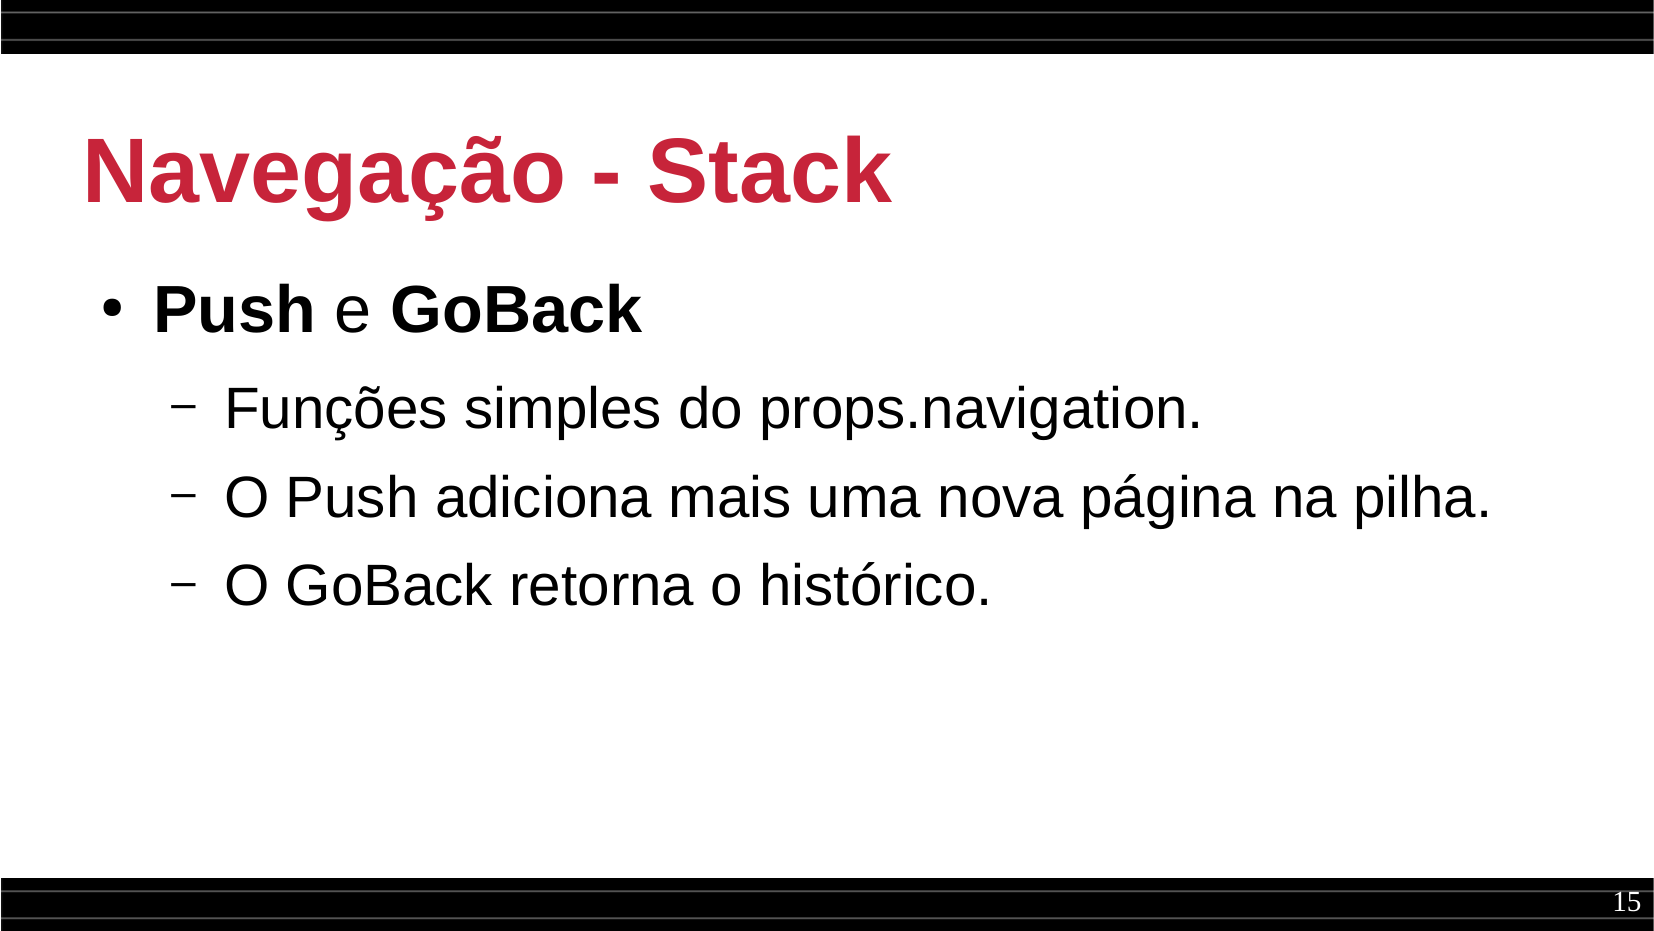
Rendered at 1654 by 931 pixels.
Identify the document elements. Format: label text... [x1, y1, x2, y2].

picture [1, 878, 1654, 931]
picture [1, 0, 1654, 54]
title Navegação - Stack [82, 92, 1571, 249]
list Push e GoBack Funções simples do props.navigation. O Push adiciona mais uma nova página na pilha. O GoBack retorna o histórico. [82, 271, 1571, 758]
